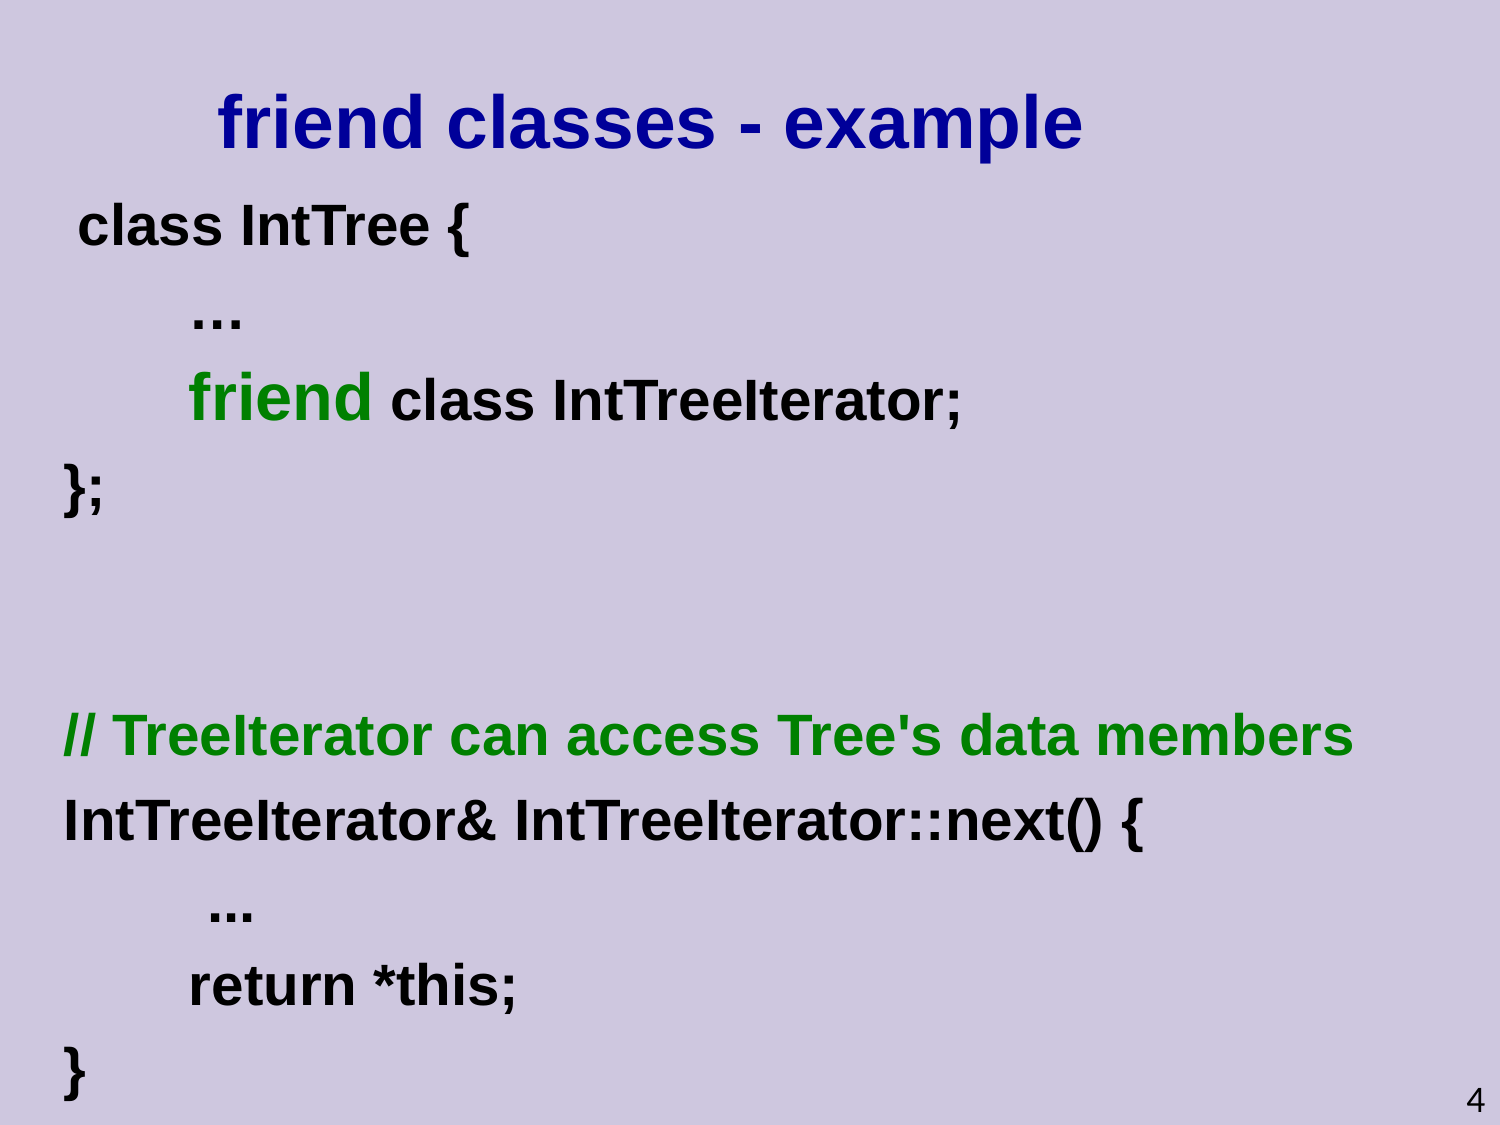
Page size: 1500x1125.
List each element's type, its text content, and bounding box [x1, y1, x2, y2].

title friend classes - example [198, 17, 1104, 220]
list class IntTree { … friend class IntTreeIterator; }; // TreeIterator can access Tree's data members IntTreeIterator& IntTreeIterator::next() { ... return *this; } [49, 188, 1468, 1116]
text_box <number> [1428, 1069, 1500, 1125]
